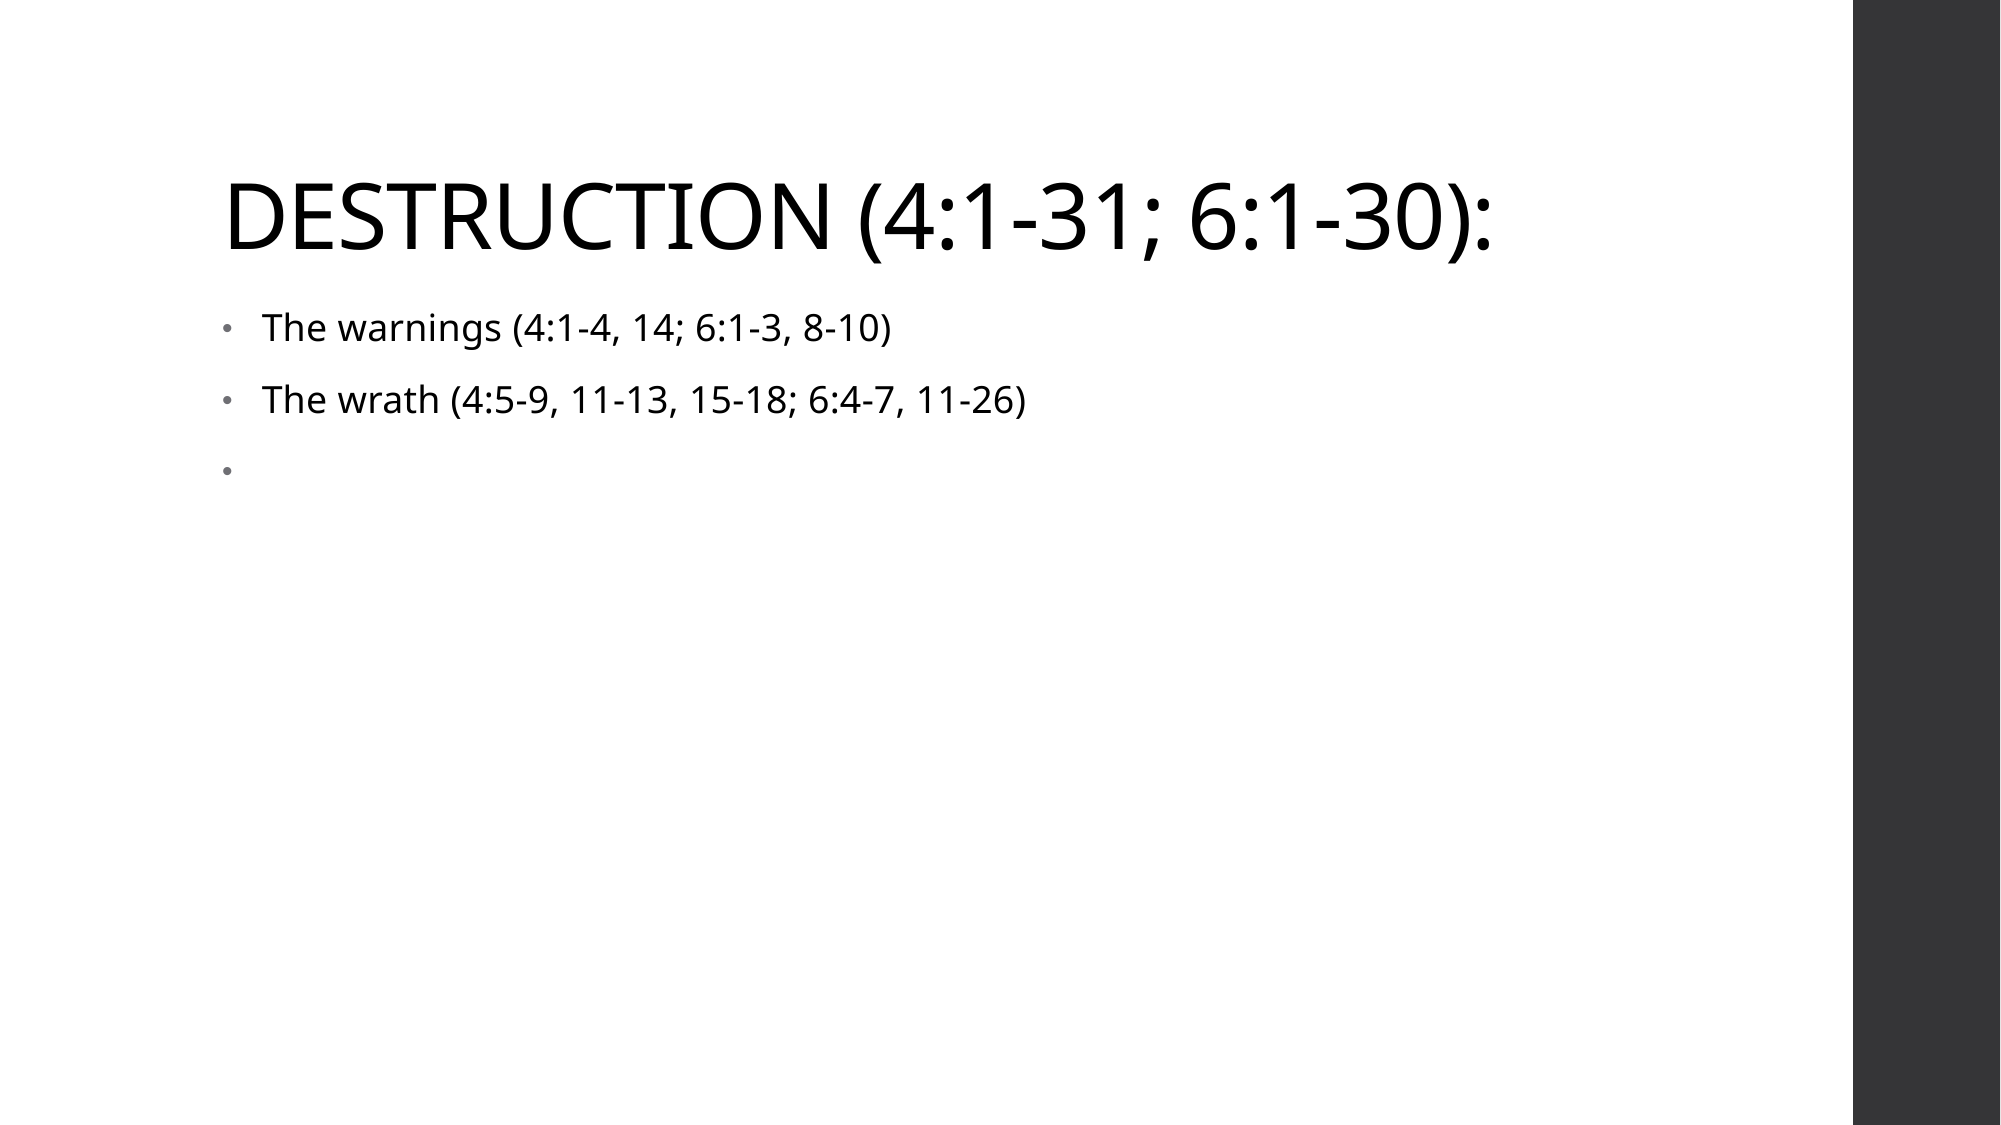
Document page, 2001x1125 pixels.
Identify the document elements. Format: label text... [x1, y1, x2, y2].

title DESTRUCTION (4:1-31; 6:1-30): [206, 60, 1797, 278]
list The warnings (4:1-4, 14; 6:1-3, 8-10) The wrath (4:5-9, 11-13, 15-18; 6:4-7, 11-26) [206, 299, 1617, 1014]
